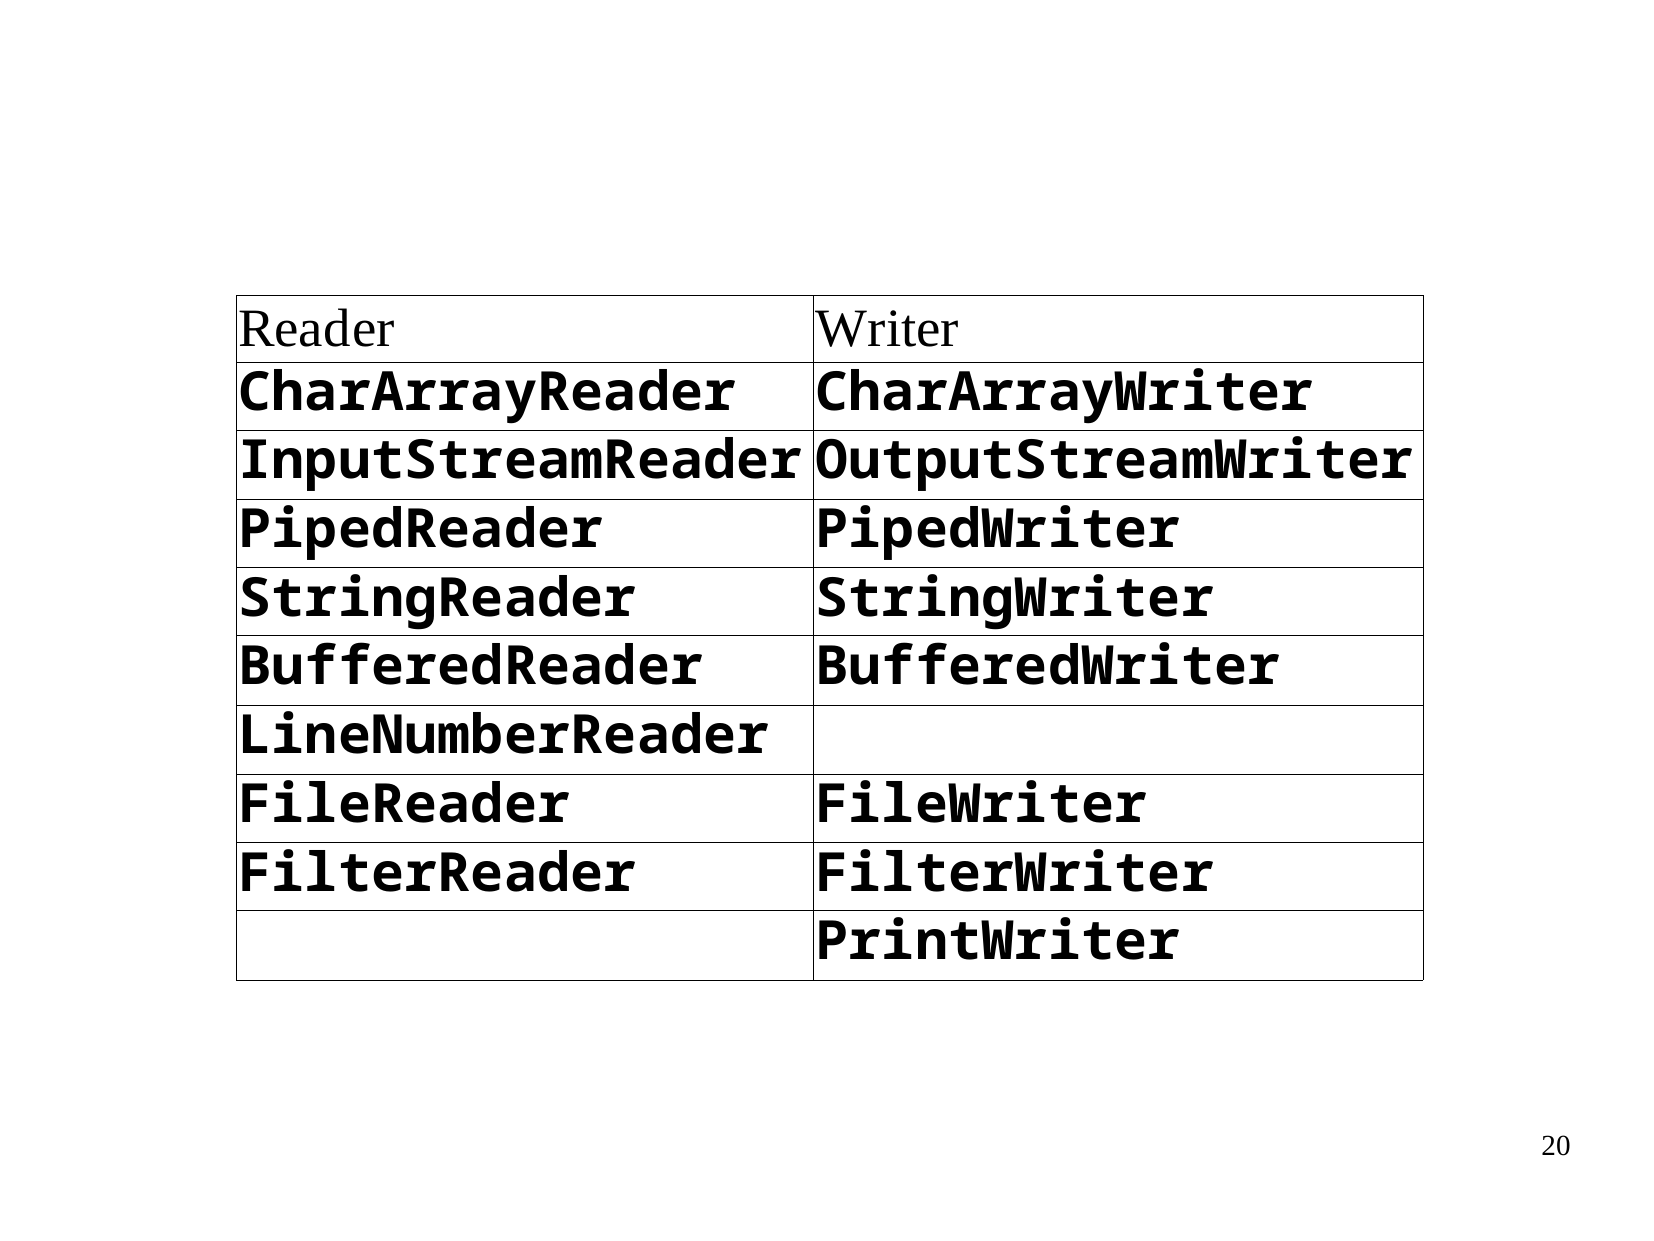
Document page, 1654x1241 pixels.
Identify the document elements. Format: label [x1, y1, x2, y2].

chart [236, 295, 1654, 1114]
